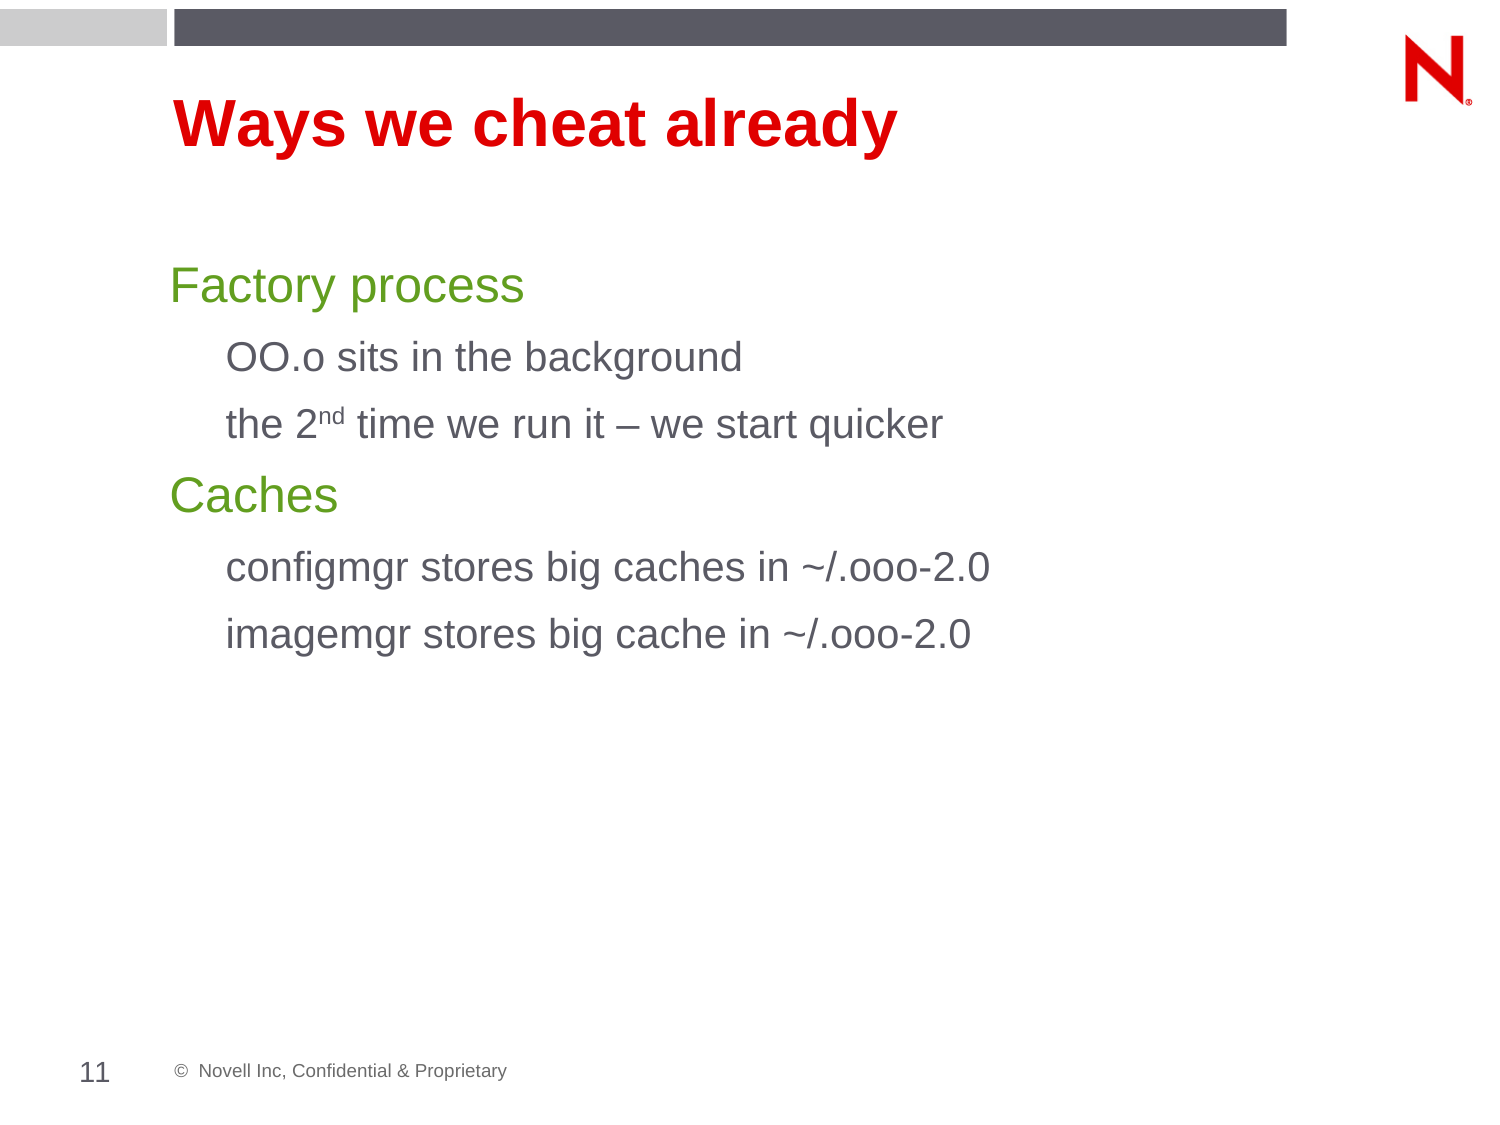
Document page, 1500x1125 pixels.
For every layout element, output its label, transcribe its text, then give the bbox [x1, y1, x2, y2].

title Ways we cheat already [173, 41, 1395, 205]
list Factory process OO.o sits in the background the 2nd time we run it – we start quicker Caches configmgr stores big caches in ~/.ooo-2.0 imagemgr stores big cache in ~/.ooo-2.0 [169, 254, 1410, 986]
picture [1403, 32, 1473, 107]
